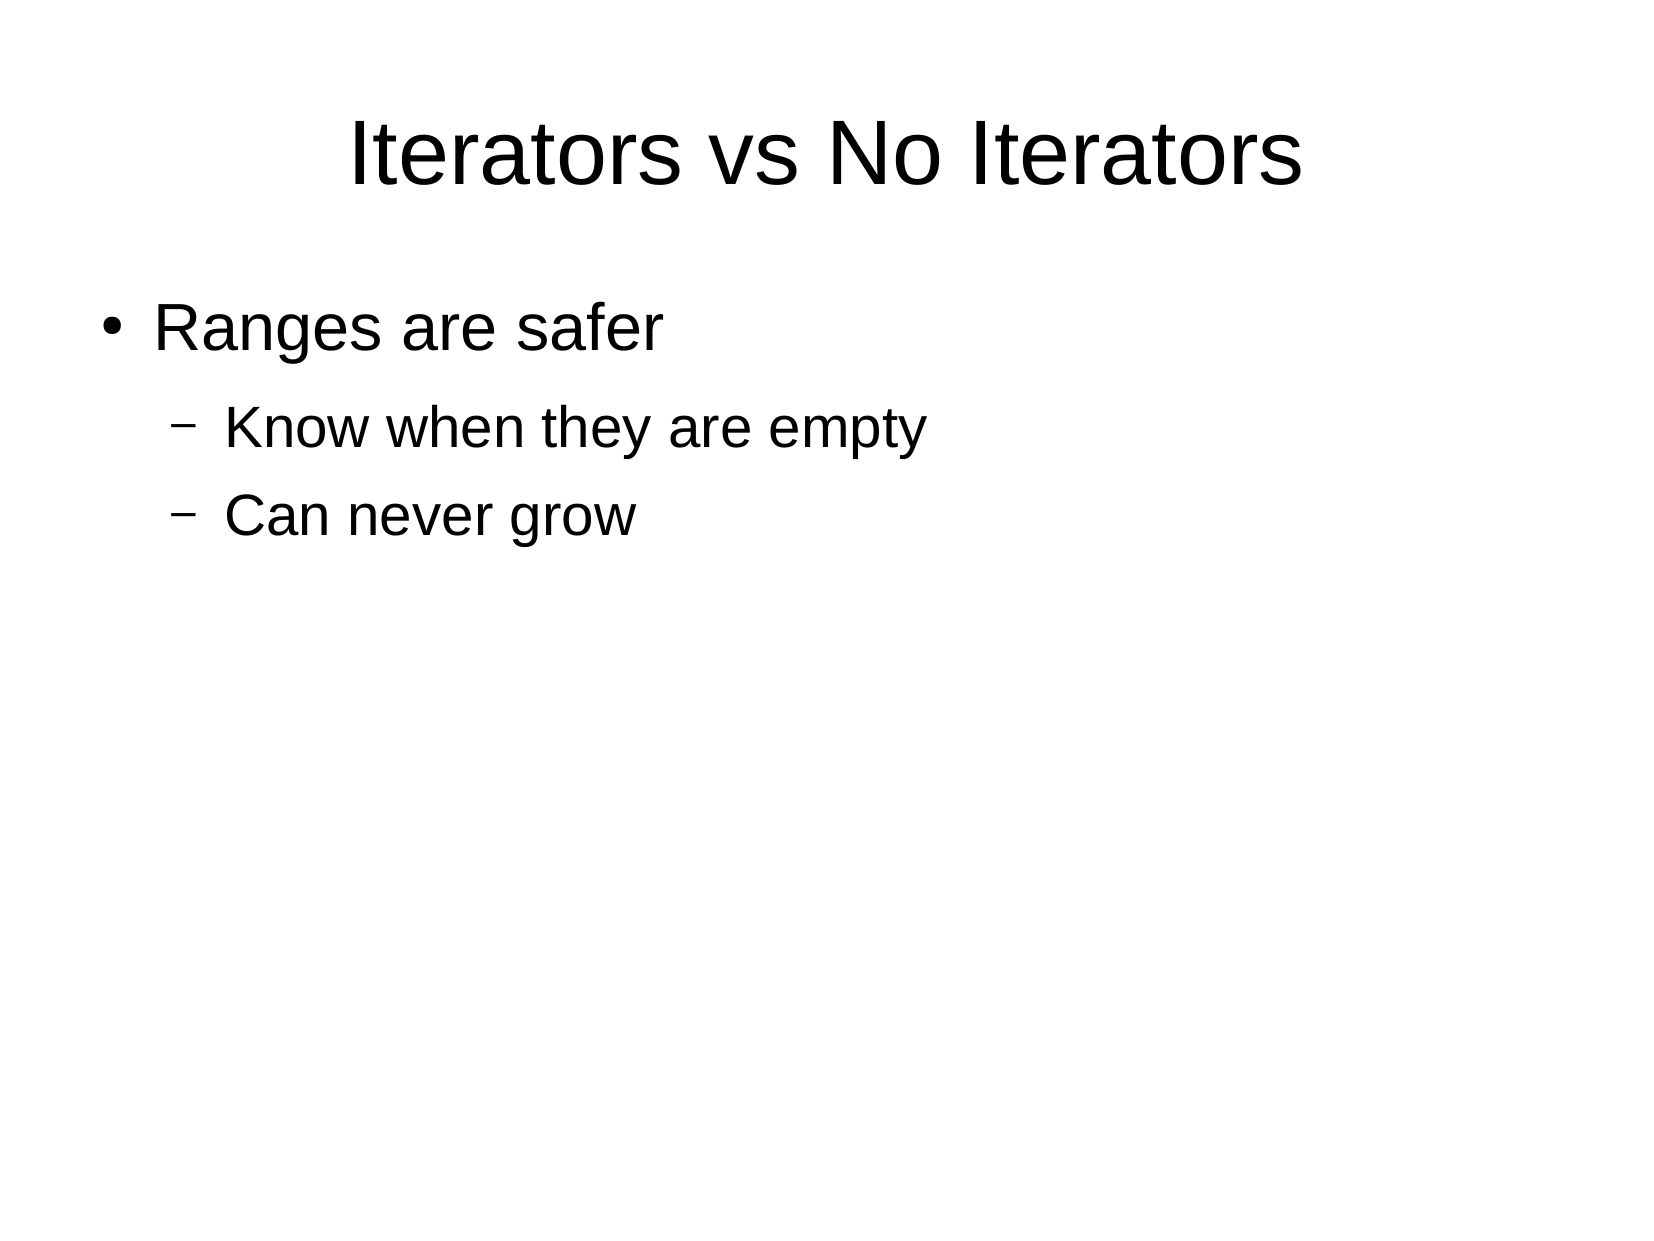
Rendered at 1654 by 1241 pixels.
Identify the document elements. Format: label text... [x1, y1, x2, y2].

list Ranges are safer Know when they are empty Can never grow [82, 290, 1571, 1010]
title Iterators vs No Iterators [82, 49, 1571, 257]
